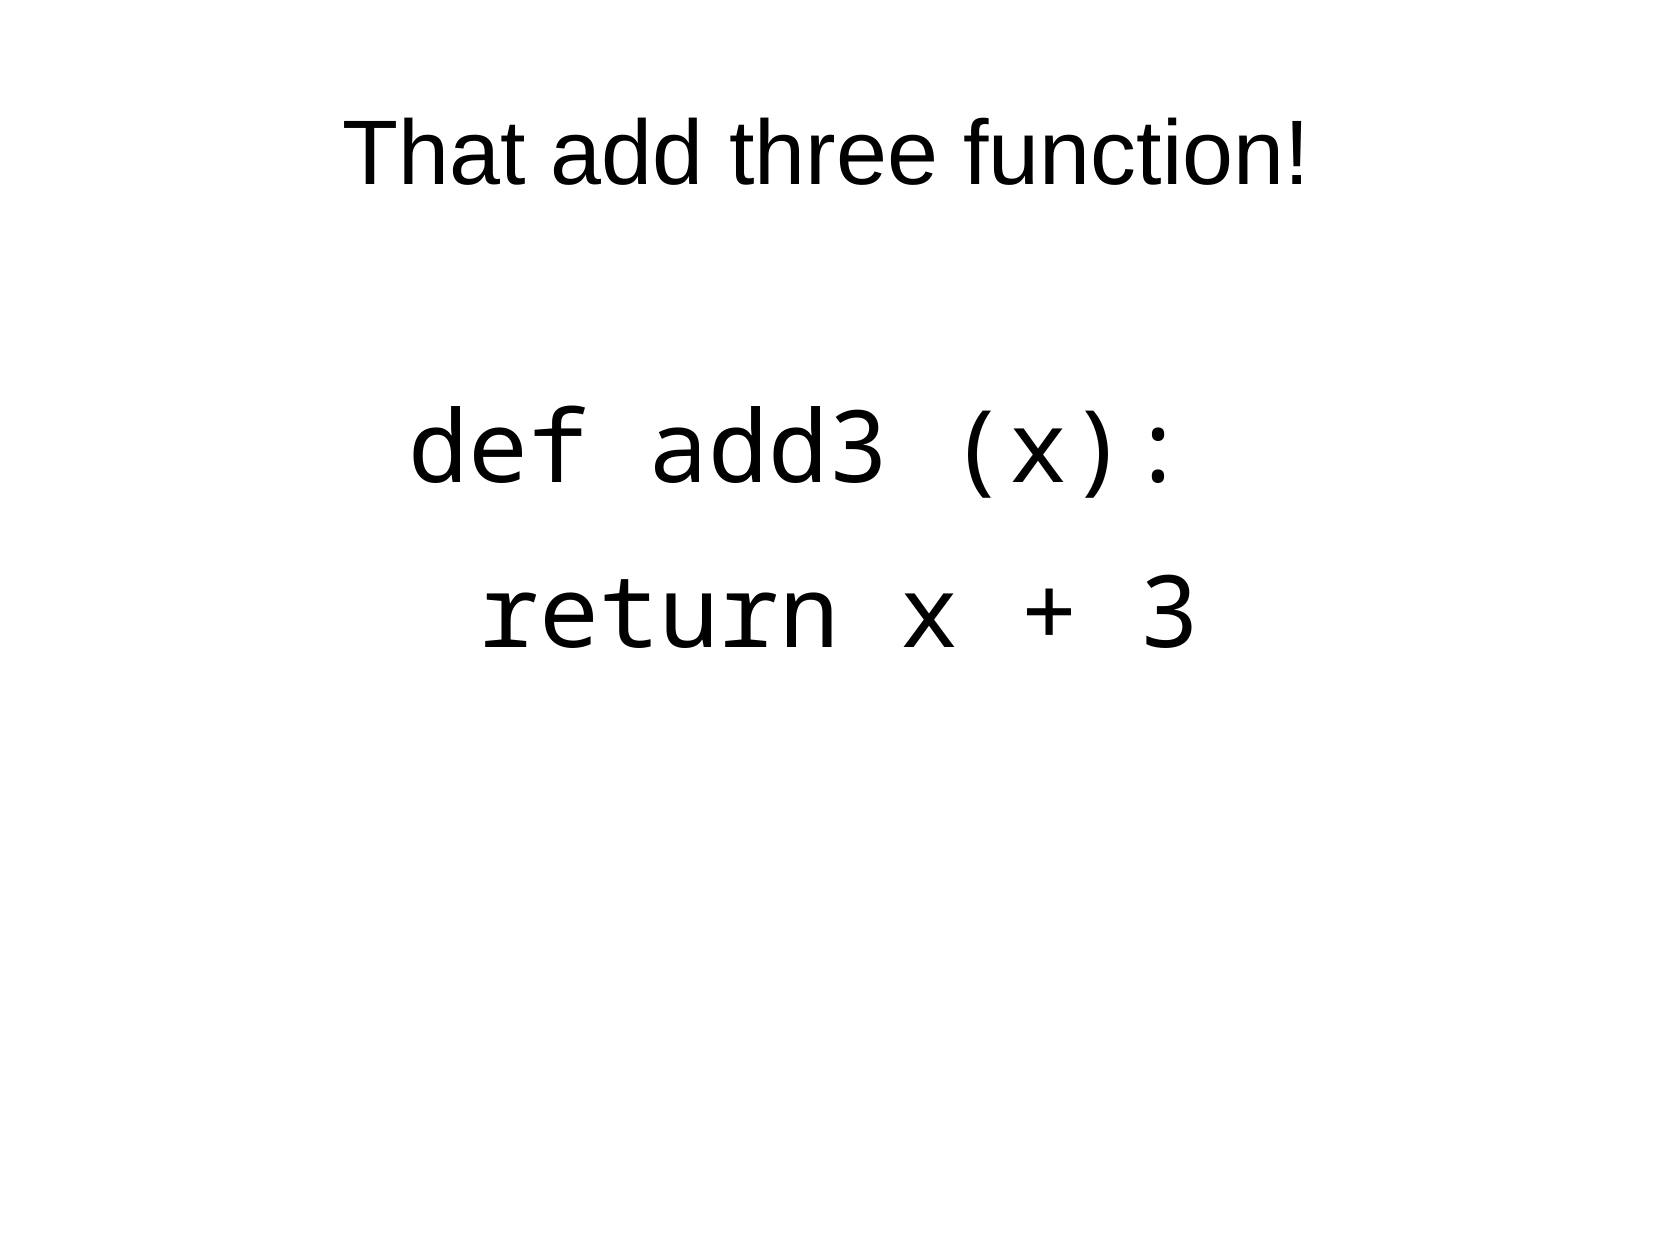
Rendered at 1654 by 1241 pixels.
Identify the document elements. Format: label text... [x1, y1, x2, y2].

title That add three function! [82, 49, 1571, 257]
list def add3 (x): return x + 3 [337, 375, 1276, 901]
